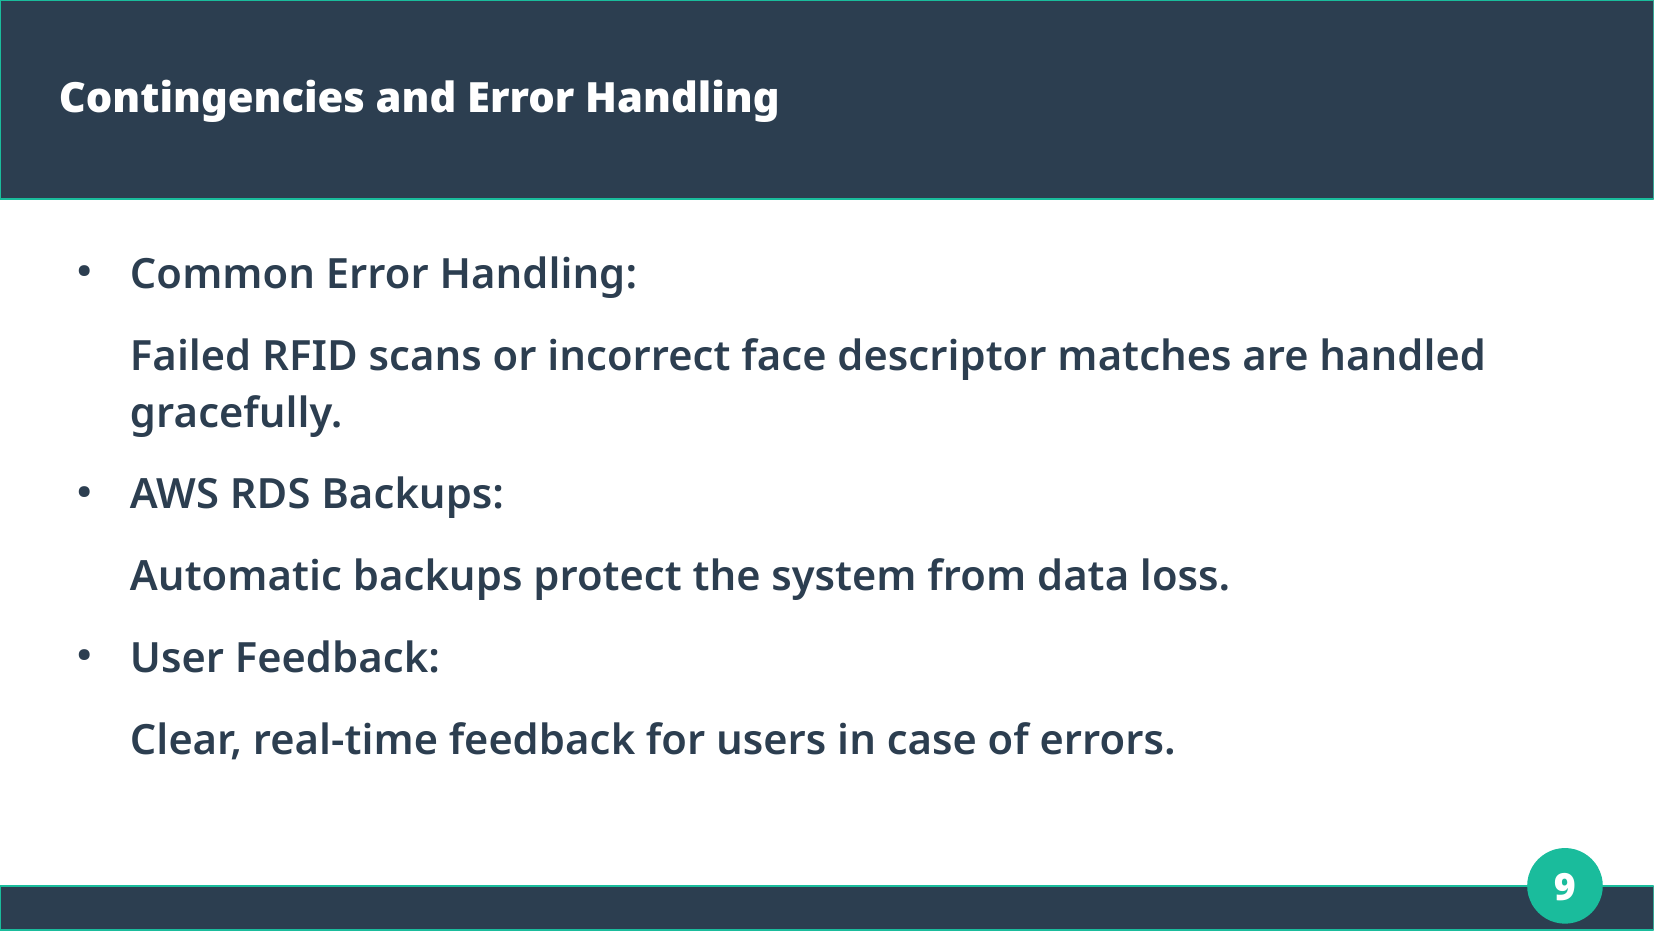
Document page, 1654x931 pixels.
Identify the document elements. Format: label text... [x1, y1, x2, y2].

list Common Error Handling: Failed RFID scans or incorrect face descriptor matches are handled gracefully. AWS RDS Backups: Automatic backups protect the system from data loss. User Feedback: Clear, real-time feedback for users in case of errors. [59, 243, 1595, 864]
title Contingencies and Error Handling [59, 37, 1595, 155]
